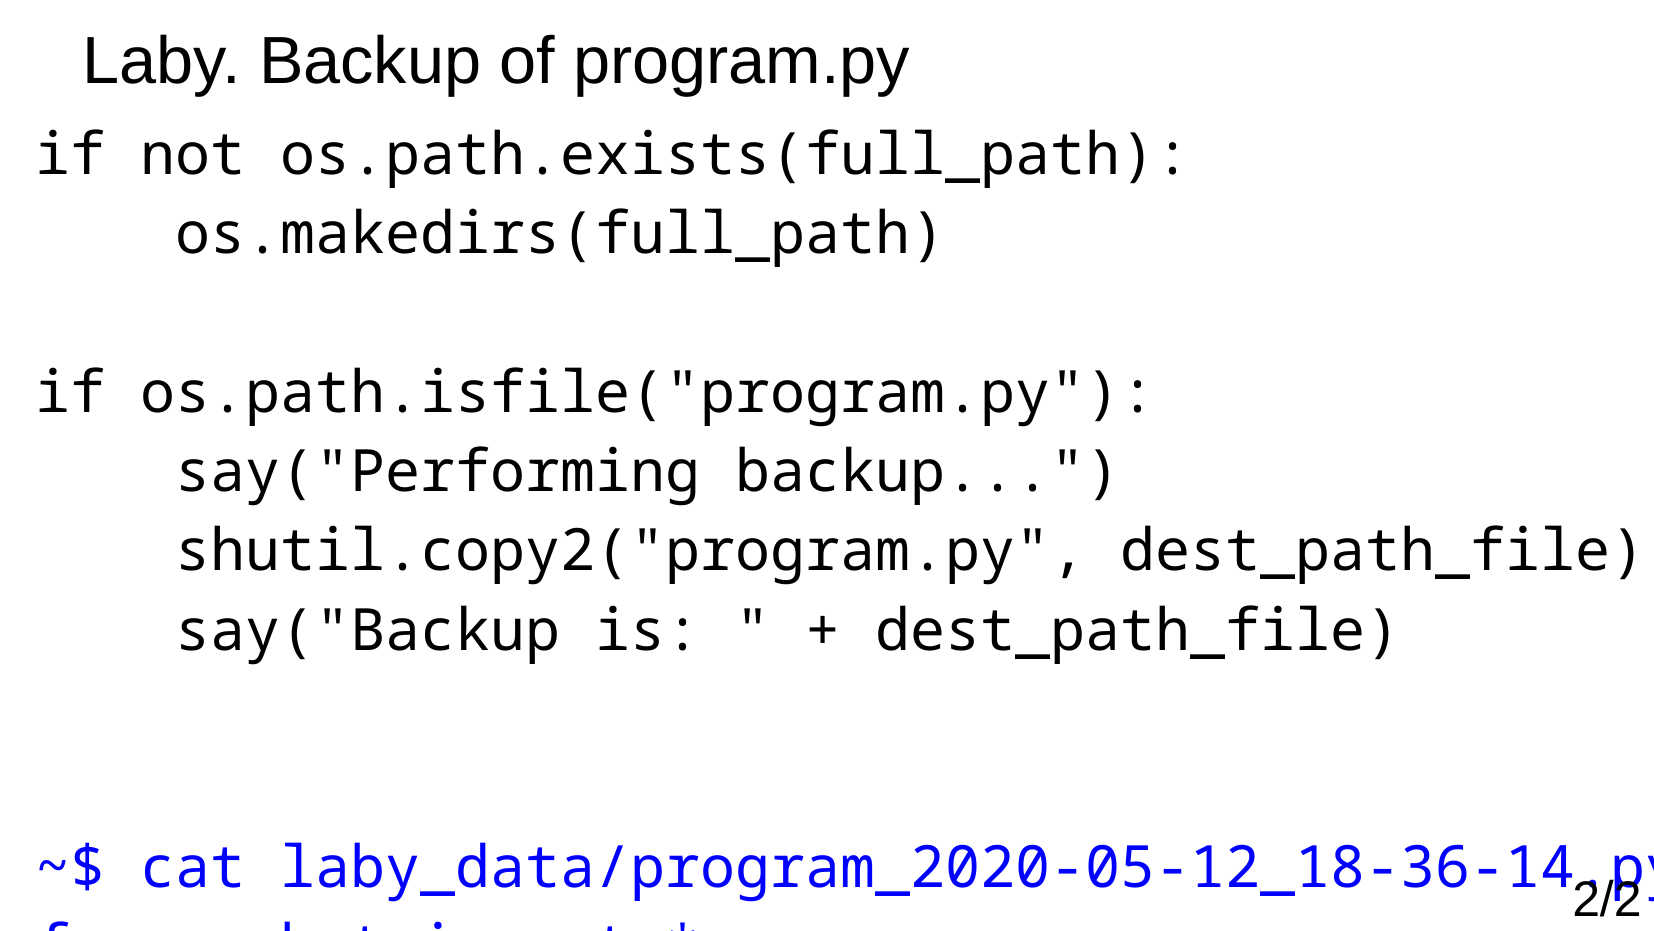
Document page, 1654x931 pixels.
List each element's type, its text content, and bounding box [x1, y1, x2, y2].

title 2/2 [1523, 871, 1642, 931]
text_box if not os.path.exists(full_path): os.makedirs(full_path) if os.path.isfile("program.py"): say("Performing backup...") shutil.copy2("program.py", dest_path_file) say("Backup is: " + dest_path_file) ~$ cat laby_data/program_2020-05-12_18-36-14.py from robot import * import os import time import shutil [35, 112, 1654, 928]
title Laby. Backup of program.py [82, 22, 1571, 98]
